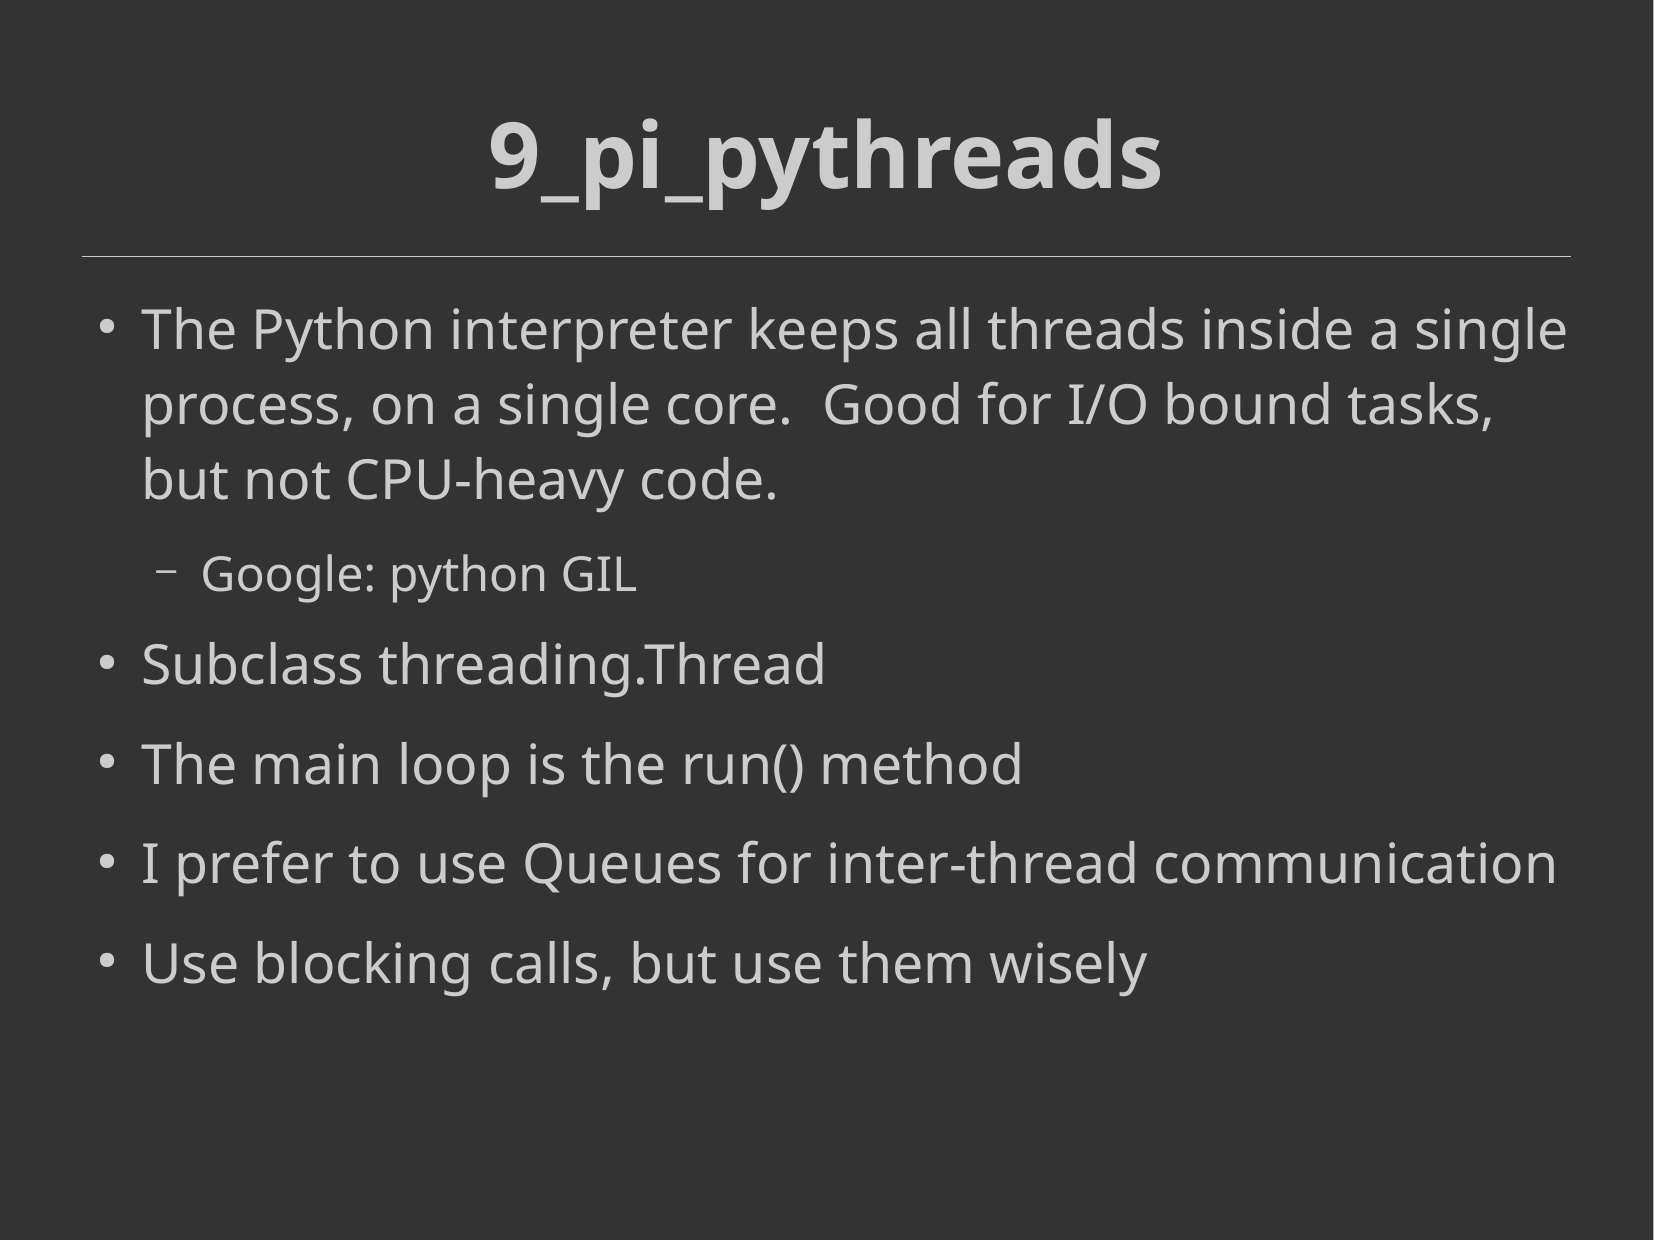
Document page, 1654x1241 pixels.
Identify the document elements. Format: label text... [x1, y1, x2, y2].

list The Python interpreter keeps all threads inside a single process, on a single core. Good for I/O bound tasks, but not CPU-heavy code. Google: python GIL Subclass threading.Thread The main loop is the run() method I prefer to use Queues for inter-thread communication Use blocking calls, but use them wisely [82, 290, 1571, 1010]
title 9_pi_pythreads [82, 49, 1571, 257]
